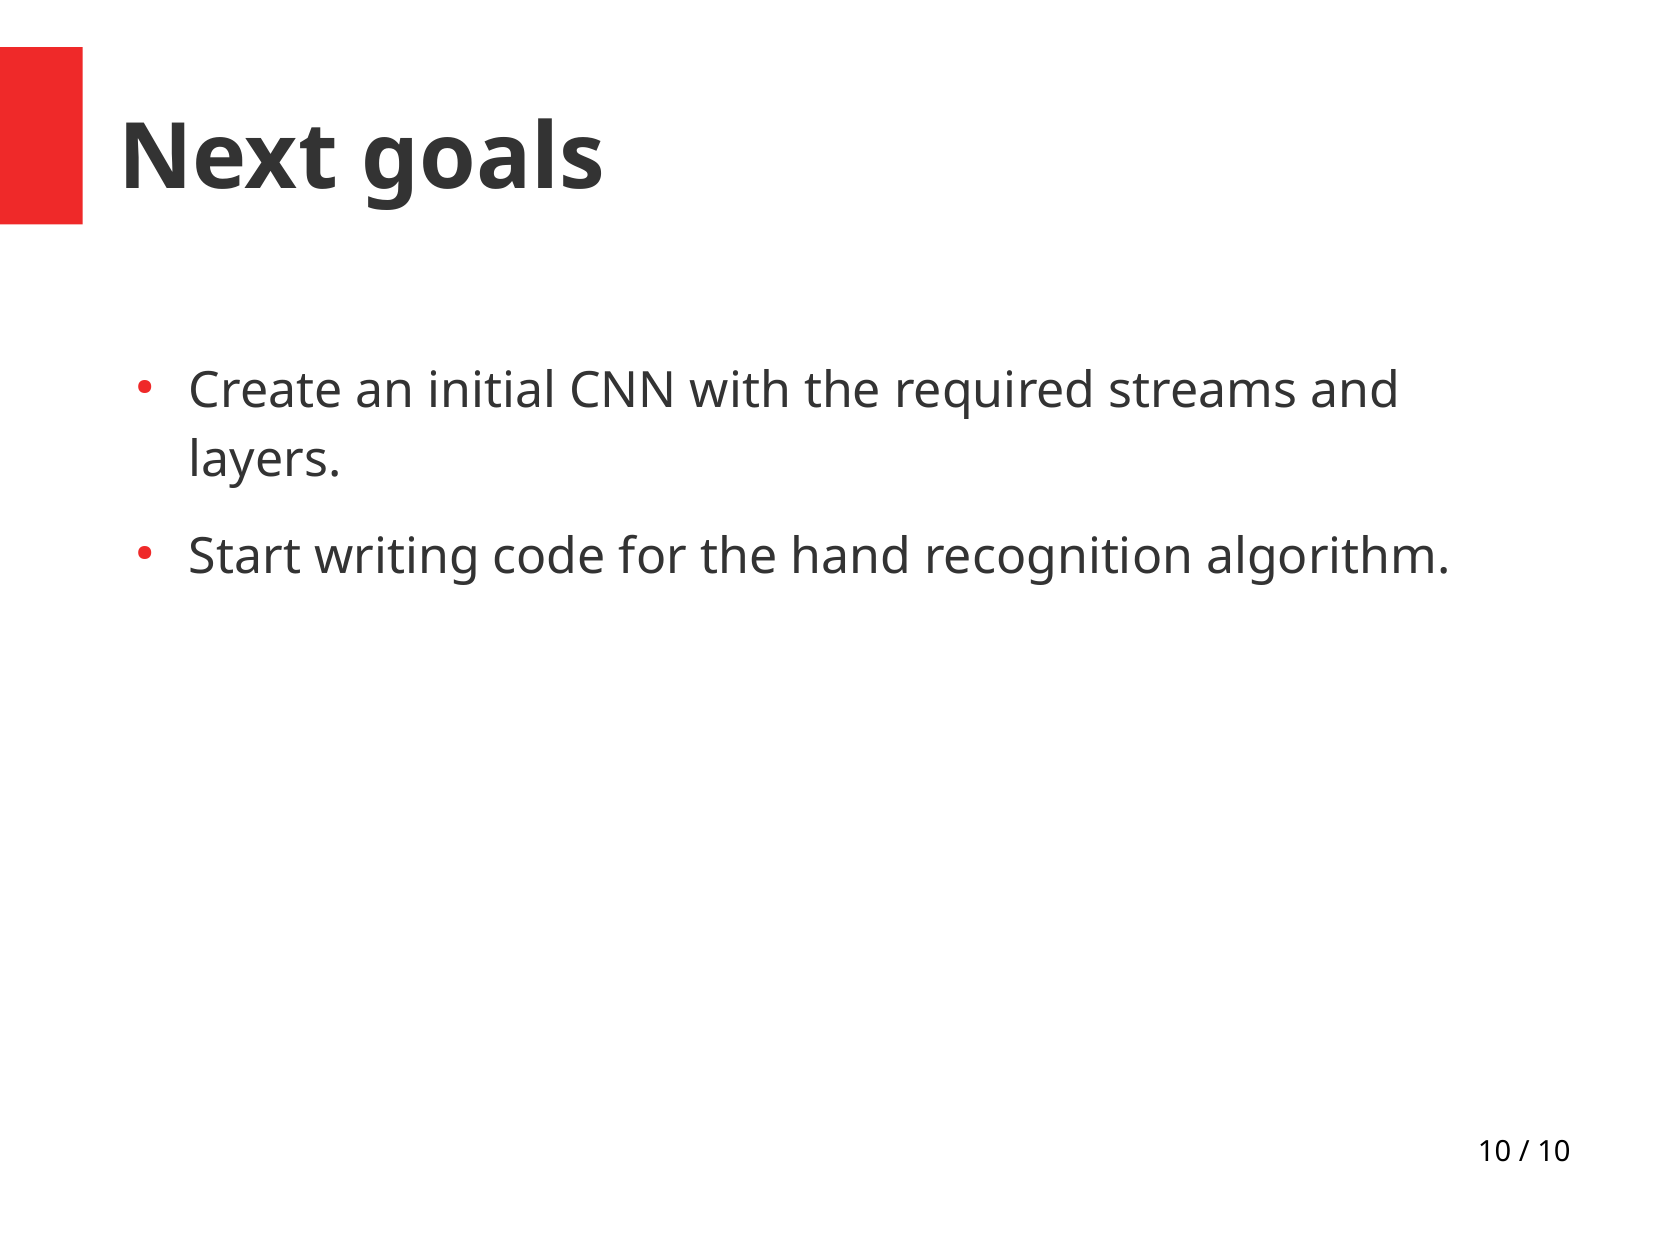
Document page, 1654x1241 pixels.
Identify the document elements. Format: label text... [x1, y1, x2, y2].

title Next goals [118, 49, 1571, 257]
list Create an initial CNN with the required streams and layers. Start writing code for the hand recognition algorithm. [118, 354, 1536, 1074]
